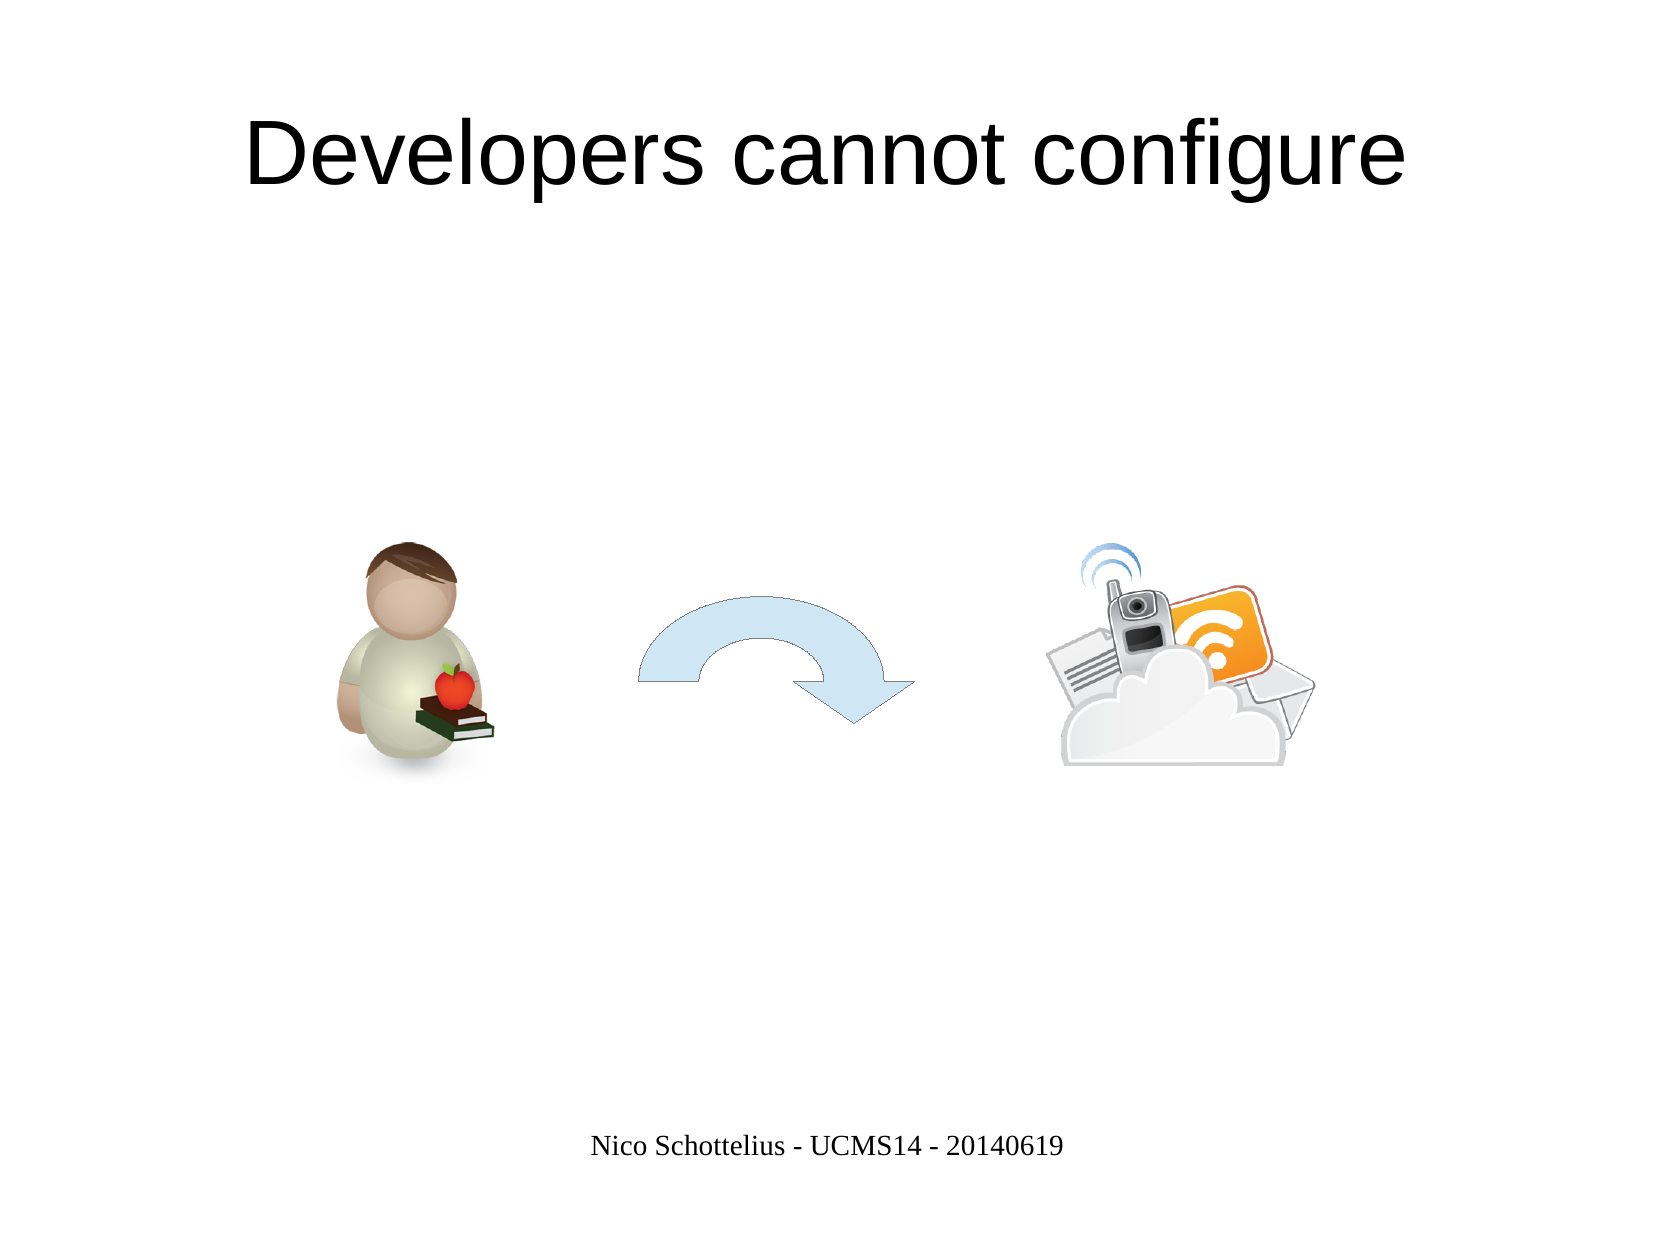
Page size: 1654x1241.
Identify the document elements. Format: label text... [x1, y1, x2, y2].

title Developers cannot configure [82, 49, 1571, 257]
picture [321, 520, 513, 784]
text_box [638, 596, 915, 724]
picture [1046, 543, 1322, 766]
